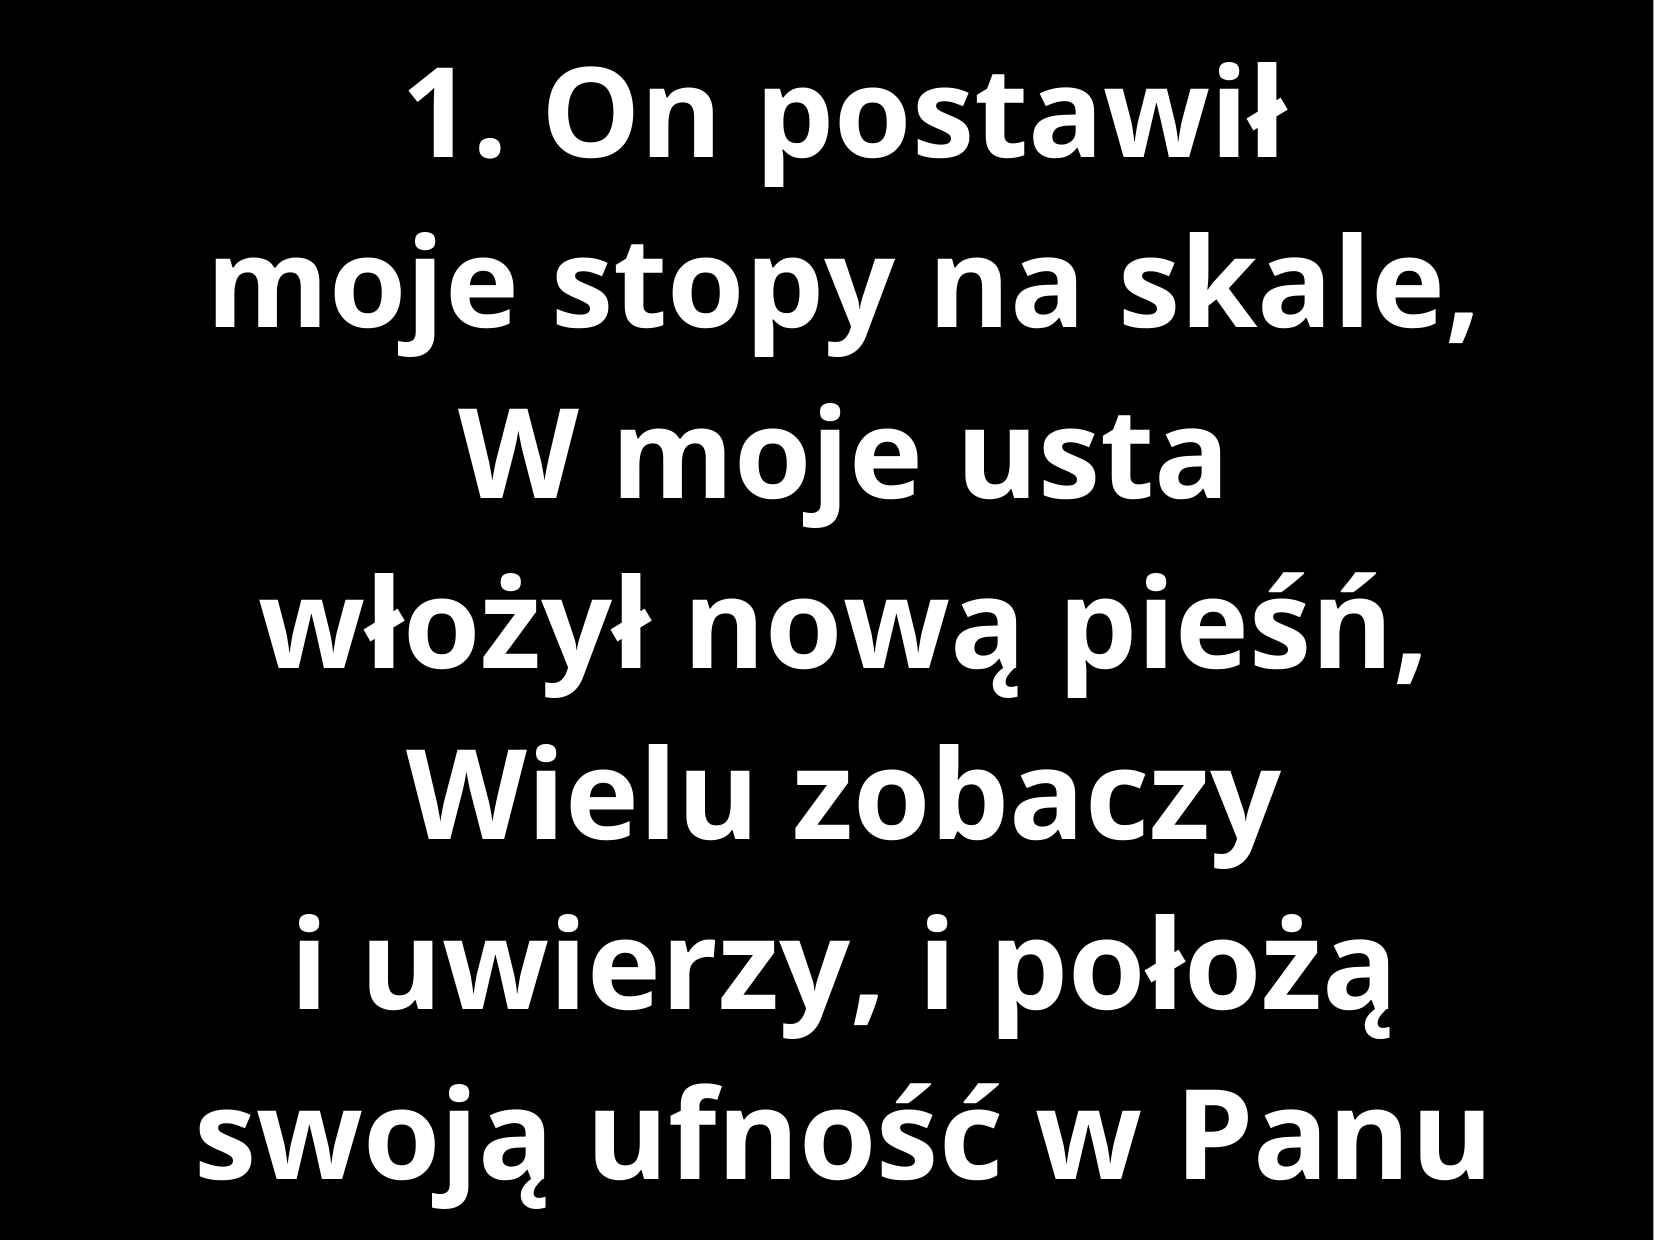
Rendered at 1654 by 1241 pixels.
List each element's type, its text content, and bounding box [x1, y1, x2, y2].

subtitle 1. On postawił moje stopy na skale, W moje usta włożył nową pieśń, Wielu zobaczy i uwierzy, i położą swoją ufność w Panu [0, 0, 1654, 1241]
